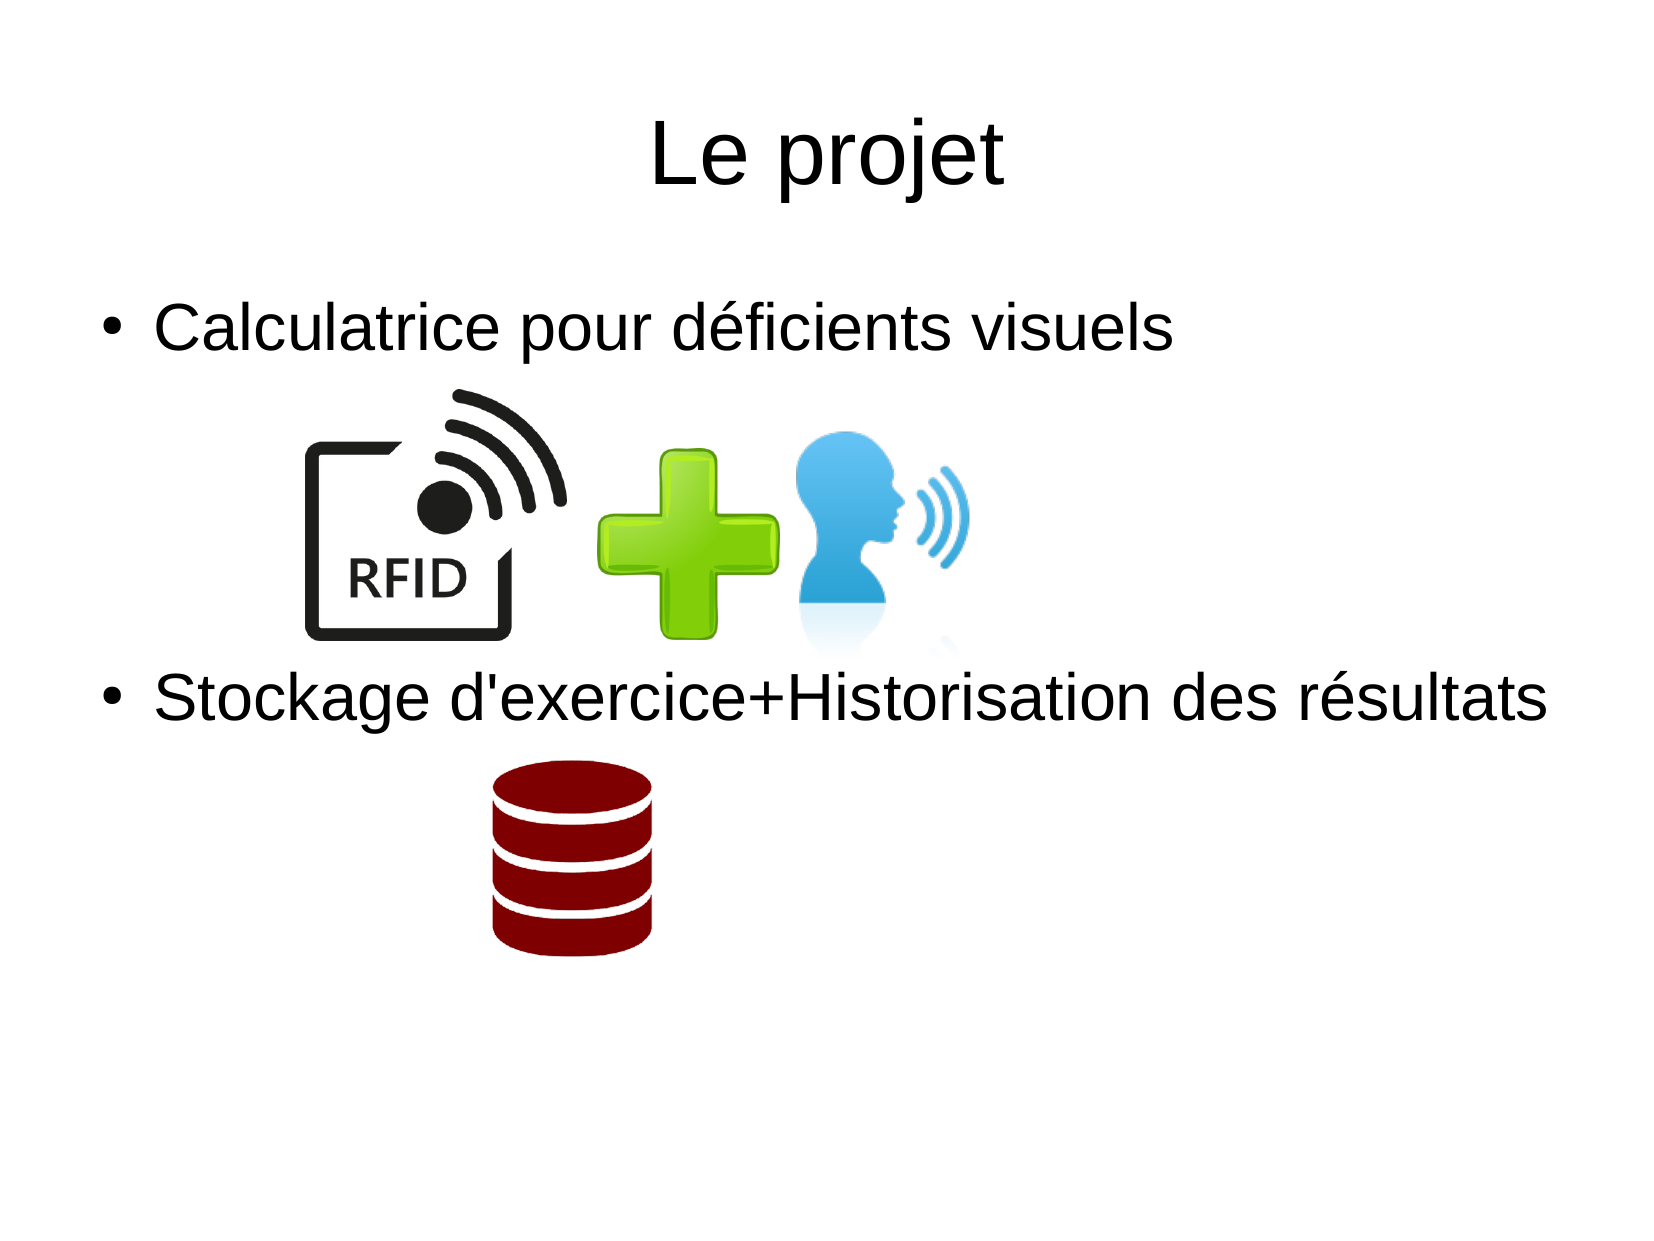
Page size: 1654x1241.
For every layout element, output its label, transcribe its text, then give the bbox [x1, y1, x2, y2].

picture [305, 389, 567, 641]
picture [597, 360, 1040, 674]
picture [460, 759, 682, 957]
title Le projet [82, 49, 1571, 257]
list Calculatrice pour déficients visuels Stockage d'exercice+Historisation des résultats [82, 290, 1571, 1010]
